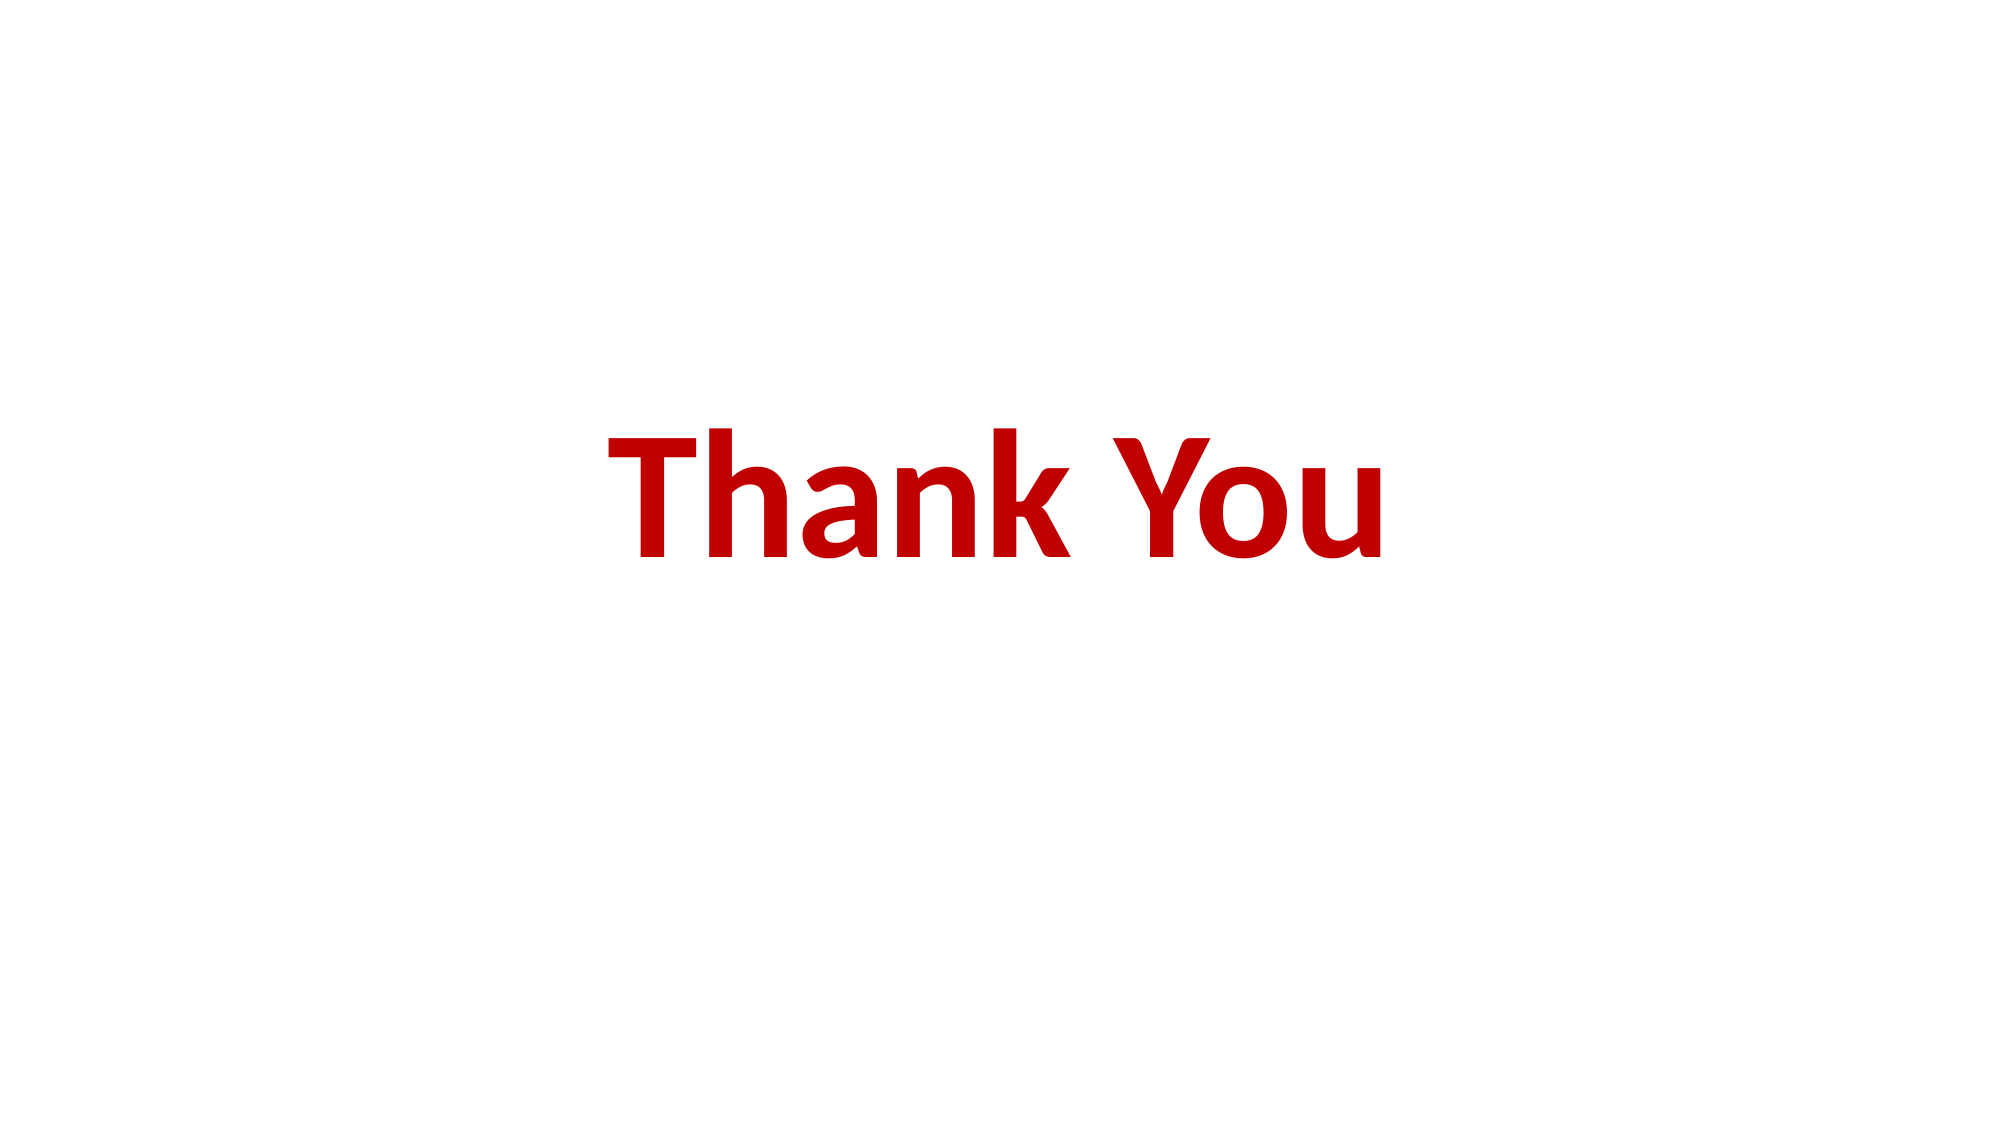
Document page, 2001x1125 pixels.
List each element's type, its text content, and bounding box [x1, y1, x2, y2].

title Thank You [137, 59, 1863, 937]
